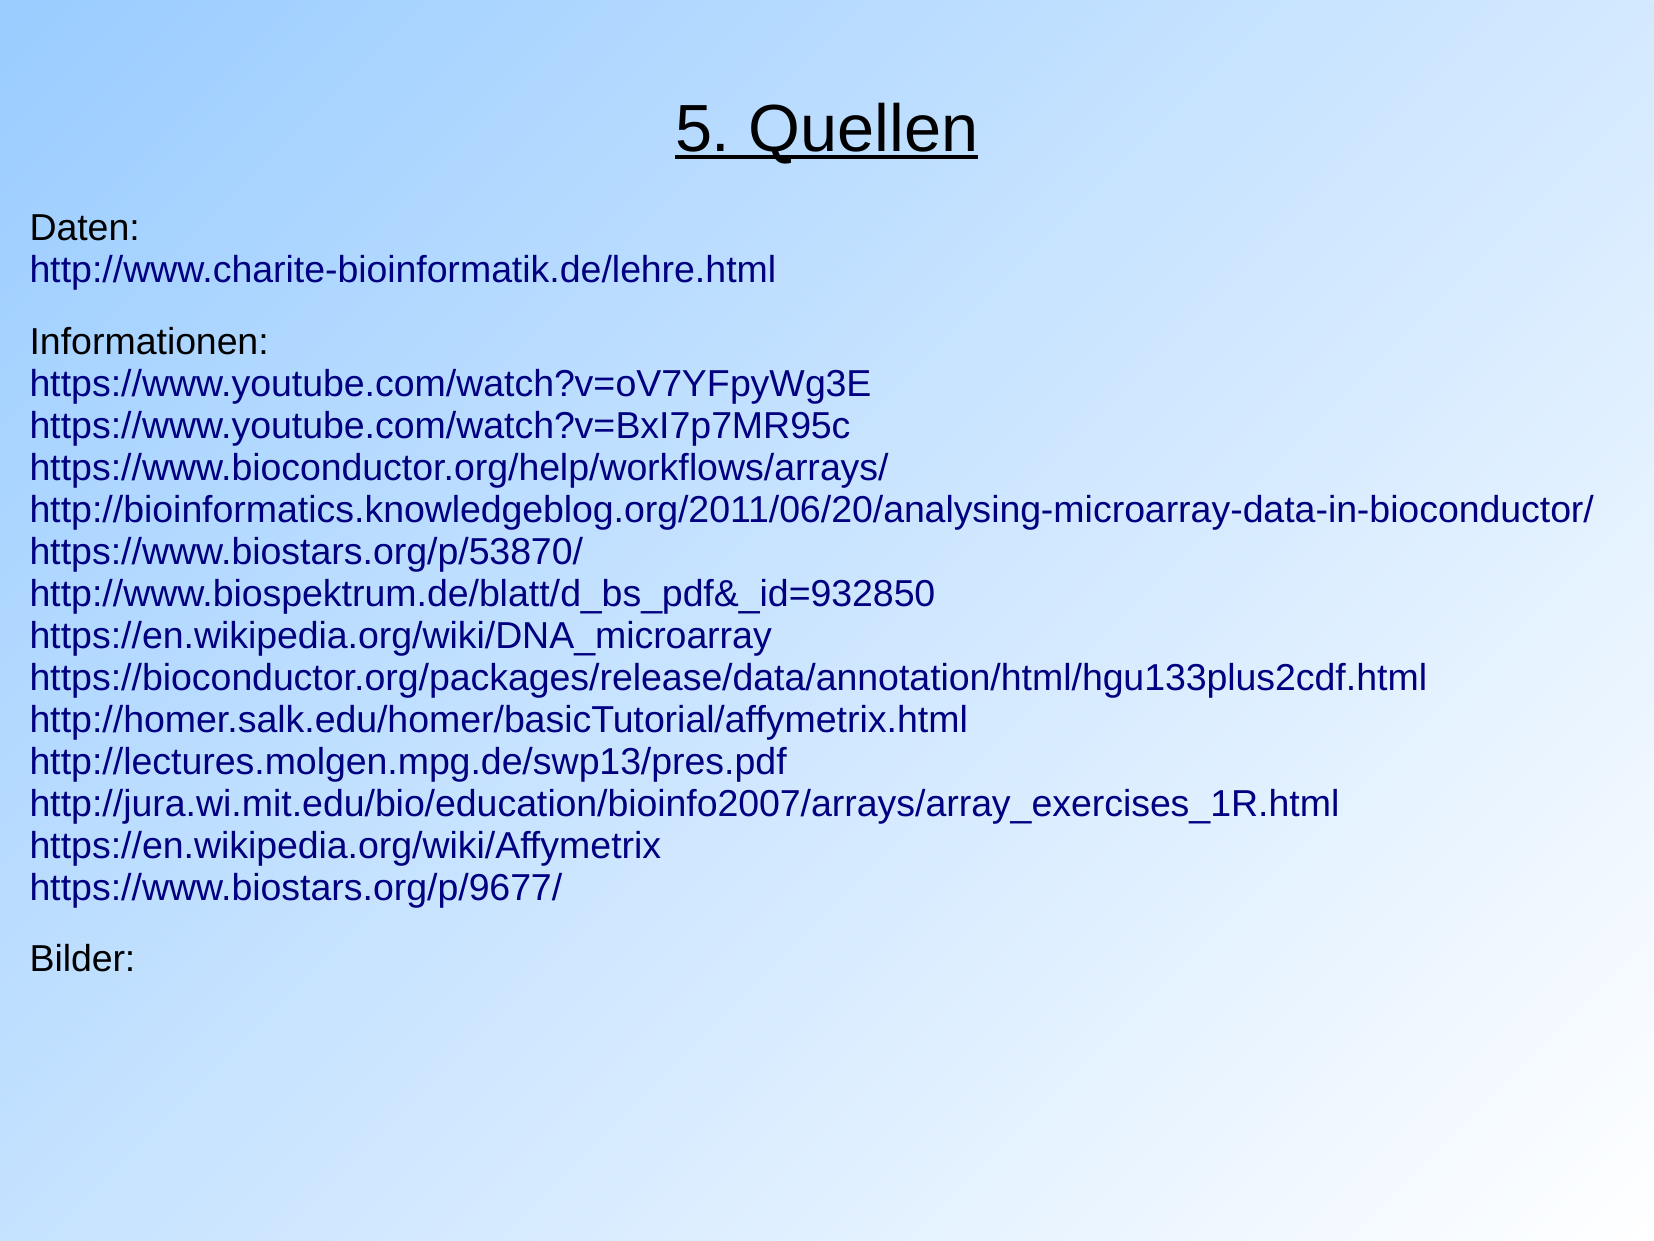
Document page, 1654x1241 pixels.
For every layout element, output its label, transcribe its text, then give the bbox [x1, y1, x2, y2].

list Daten: http://www.charite-bioinformatik.de/lehre.html Informationen: https://www.youtube.com/watch?v=oV7YFpyWg3E https://www.youtube.com/watch?v=BxI7p7MR95c https://www.bioconductor.org/help/workflows/arrays/ http://bioinformatics.knowledgeblog.org/2011/06/20/analysing-microarray-data-in-bioconductor/ https://www.biostars.org/p/53870/ http://www.biospektrum.de/blatt/d_bs_pdf&_id=932850 https://en.wikipedia.org/wiki/DNA_microarray https://bioconductor.org/packages/release/data/annotation/html/hgu133plus2cdf.html http://homer.salk.edu/homer/basicTutorial/affymetrix.html http://lectures.molgen.mpg.de/swp13/pres.pdf http://jura.wi.mit.edu/bio/education/bioinfo2007/arrays/array_exercises_1R.html https://en.wikipedia.org/wiki/Affymetrix https://www.biostars.org/p/9677/ Bilder: [29, 206, 1654, 1241]
title 5. Quellen [0, 0, 1654, 257]
